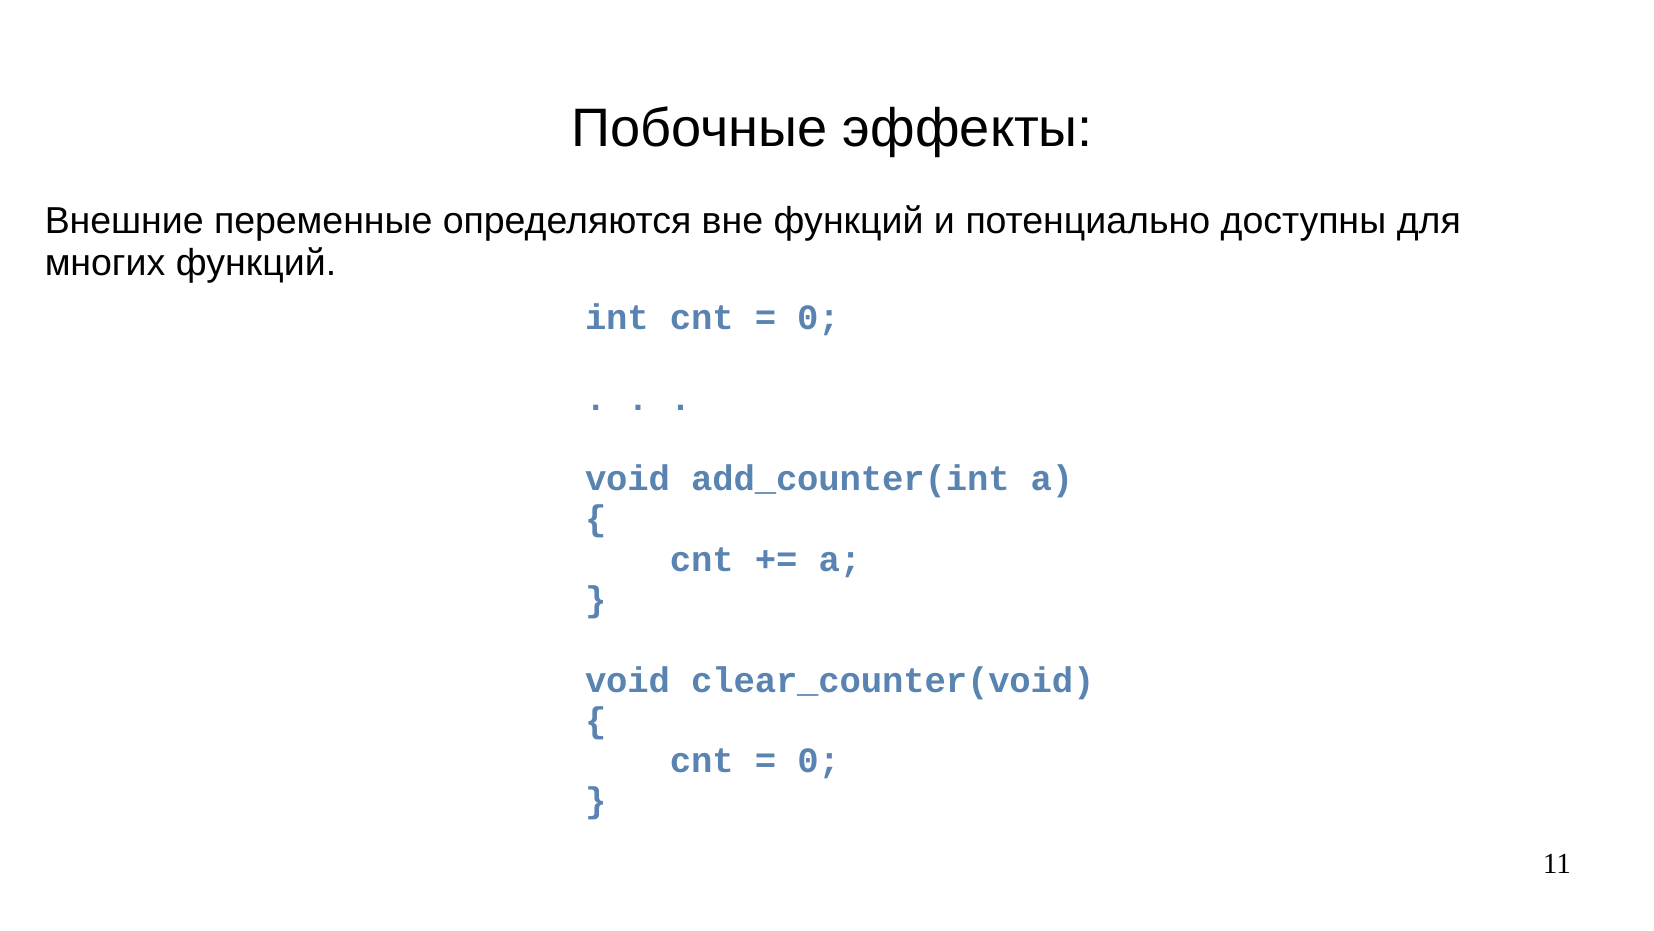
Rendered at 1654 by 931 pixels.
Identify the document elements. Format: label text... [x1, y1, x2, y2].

list int cnt = 0; . . . void add_counter(int a) { cnt += a; } void clear_counter(void) { cnt = 0; } [585, 300, 1126, 826]
text_box Внешние переменные определяются вне функций и потенциально доступны для многих функций. [30, 192, 1558, 301]
text_box Побочные эффекты: [30, 90, 1636, 166]
